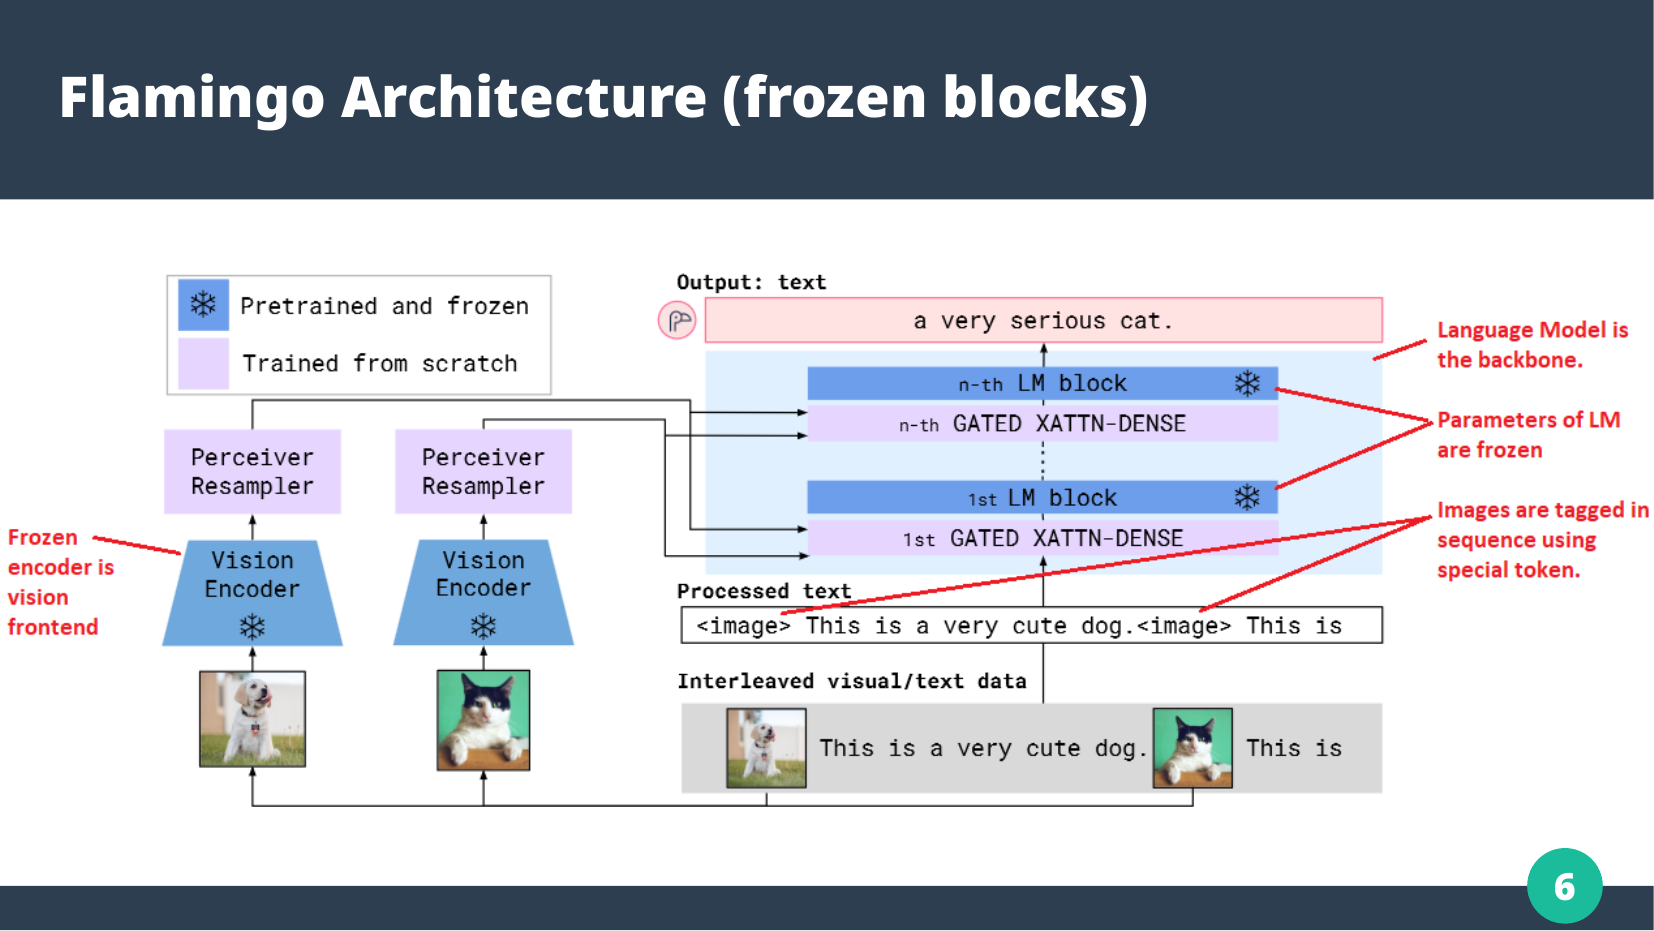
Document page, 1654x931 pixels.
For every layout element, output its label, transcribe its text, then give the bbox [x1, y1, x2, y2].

picture [0, 262, 1654, 820]
title Flamingo Architecture (frozen blocks) [59, 37, 1595, 155]
